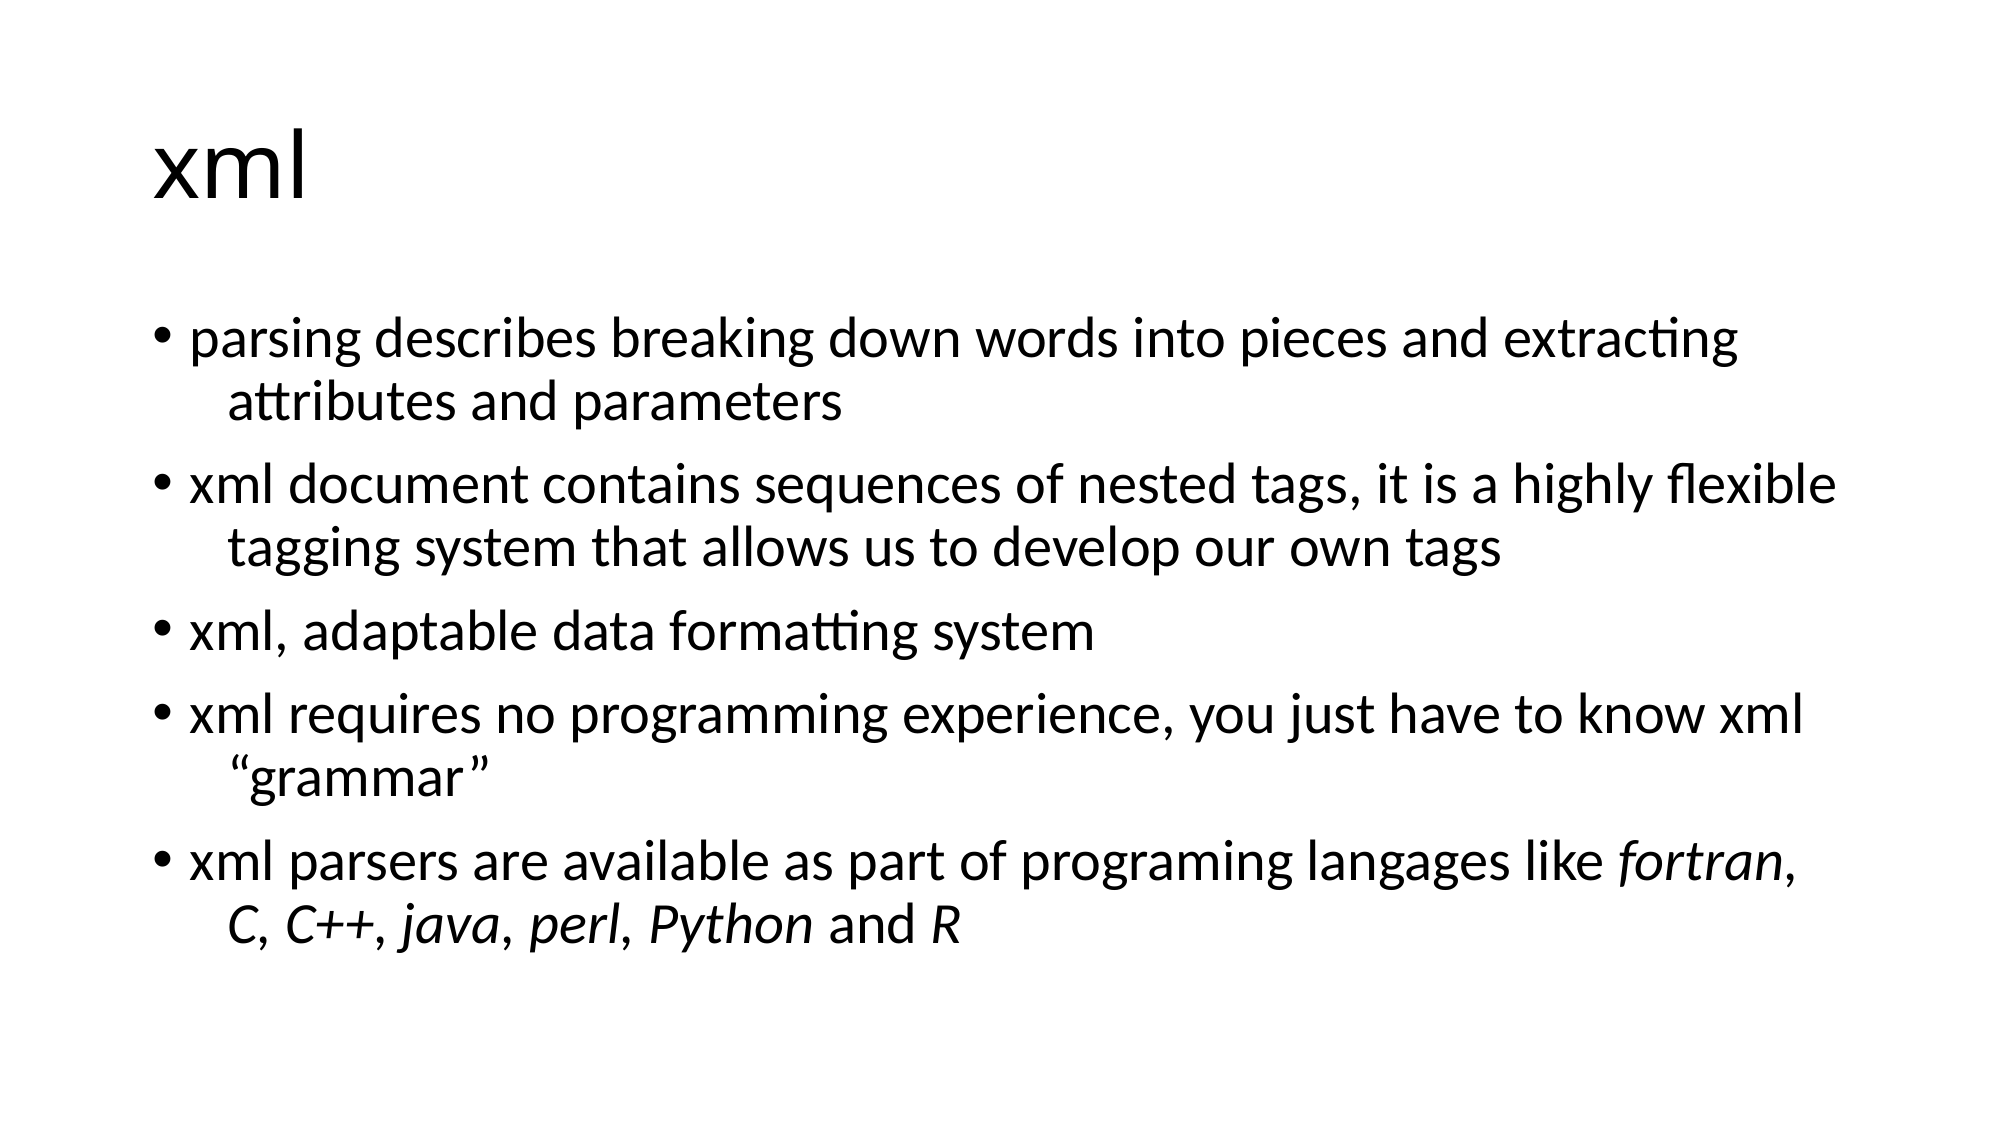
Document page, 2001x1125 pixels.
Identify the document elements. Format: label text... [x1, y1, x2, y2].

list parsing describes breaking down words into pieces and extracting attributes and parameters xml document contains sequences of nested tags, it is a highly flexible tagging system that allows us to develop our own tags xml, adaptable data formatting system xml requires no programming experience, you just have to know xml “grammar” xml parsers are available as part of programing langages like fortran, C, C++, java, perl, Python and R [137, 299, 1863, 1014]
title xml [137, 59, 1863, 278]
